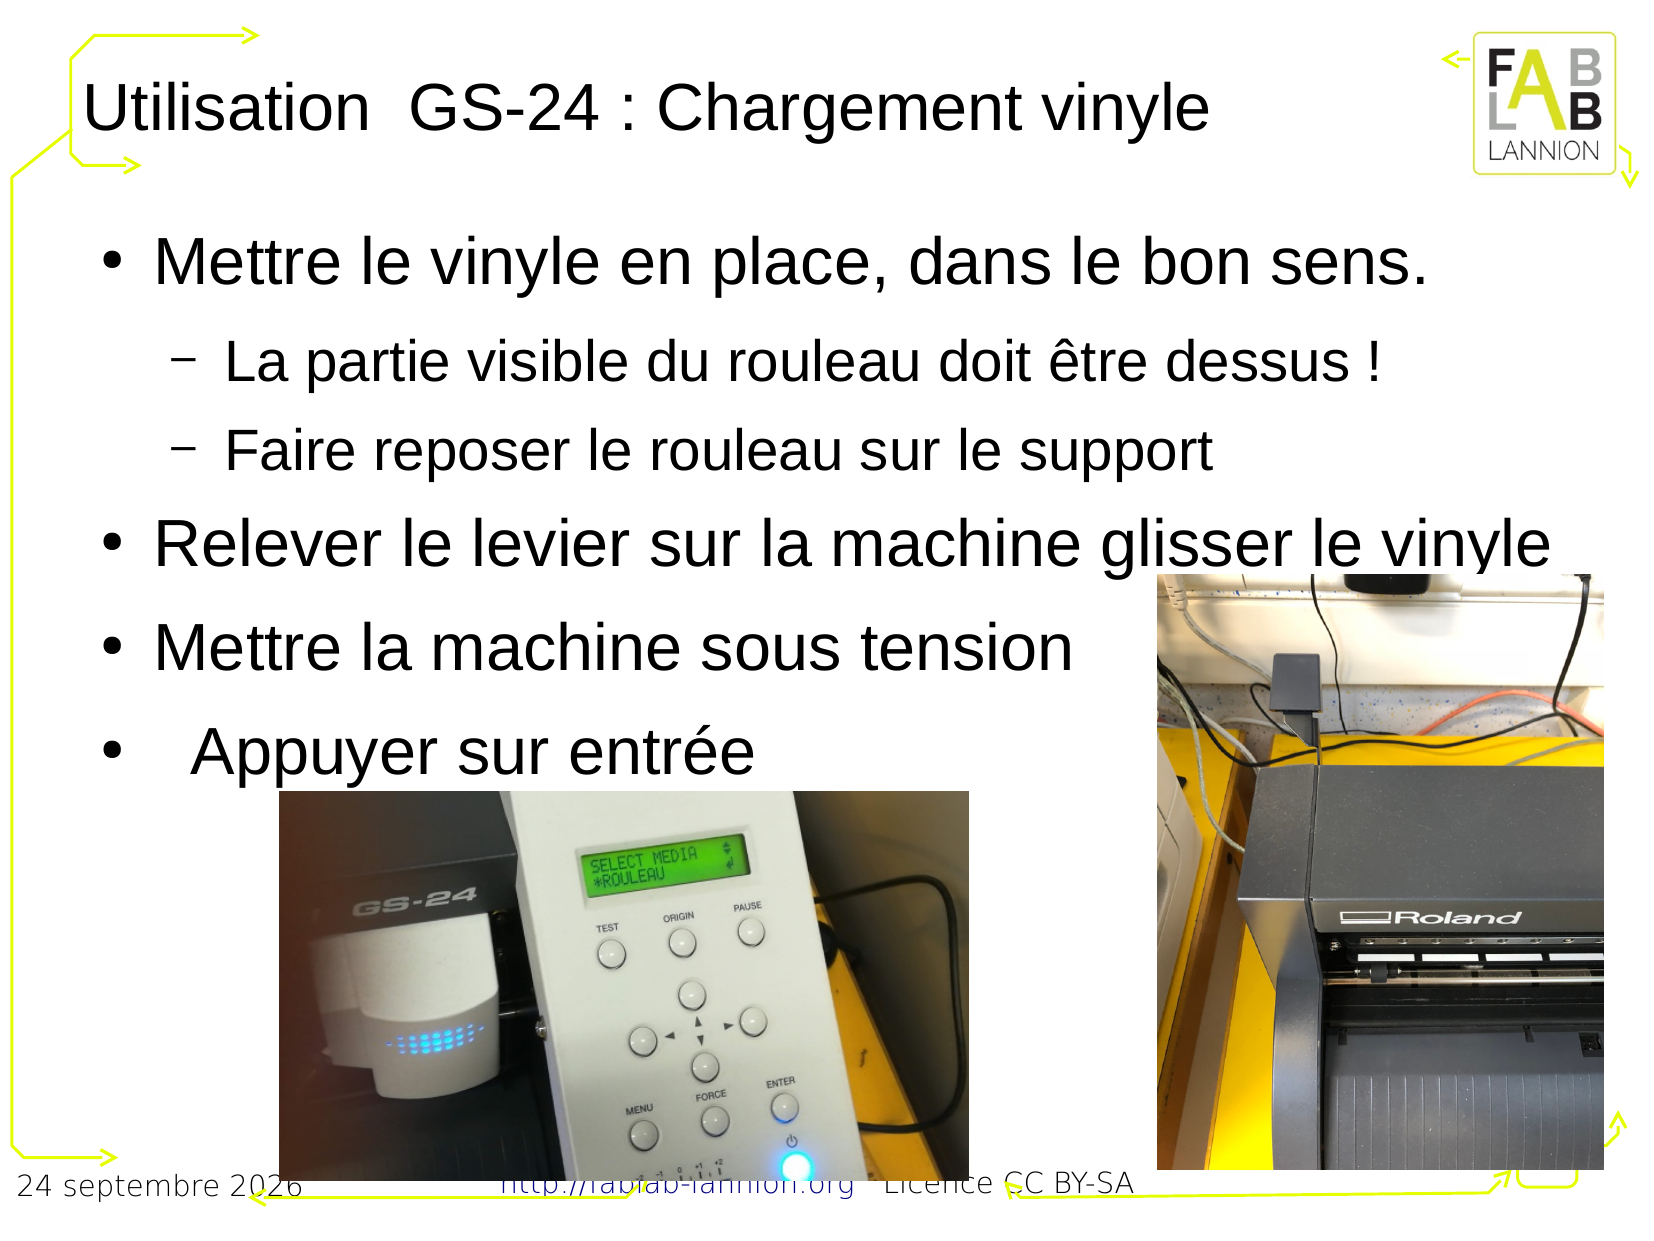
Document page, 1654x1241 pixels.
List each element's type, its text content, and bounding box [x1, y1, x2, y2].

title Utilisation GS-24 : Chargement vinyle [82, 49, 1441, 166]
picture [1470, 29, 1619, 178]
picture [1157, 574, 1604, 1170]
list Mettre le vinyle en place, dans le bon sens. La partie visible du rouleau doit être dessus ! Faire reposer le rouleau sur le support Relever le levier sur la machine glisser le vinyle Mettre la machine sous tension Appuyer sur entrée [82, 224, 1571, 944]
picture [279, 791, 969, 1181]
